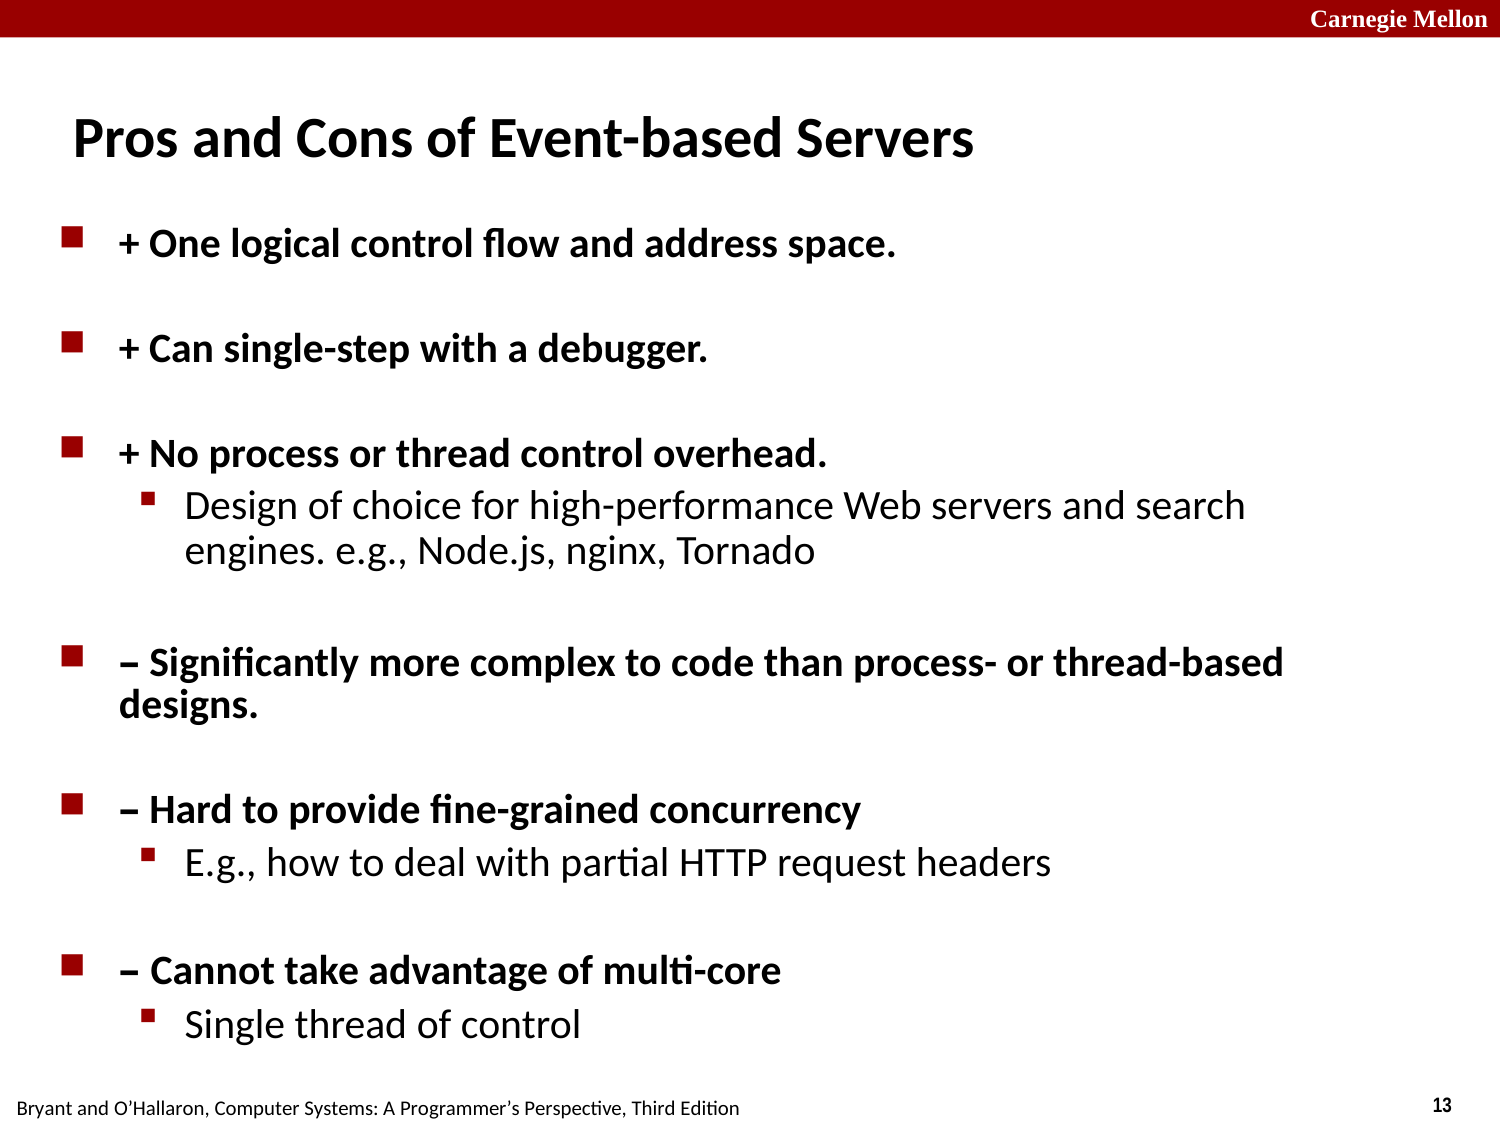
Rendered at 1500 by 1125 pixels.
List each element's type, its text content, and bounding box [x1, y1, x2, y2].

title Pros and Cons of Event-based Servers [58, 71, 1304, 197]
list + One logical control flow and address space. + Can single-step with a debugger. + No process or thread control overhead. Design of choice for high-performance Web servers and search engines. e.g., Node.js, nginx, Tornado – Significantly more complex to code than process- or thread-based designs. – Hard to provide fine-grained concurrency E.g., how to deal with partial HTTP request headers – Cannot take advantage of multi-core Single thread of control [47, 216, 1411, 1073]
